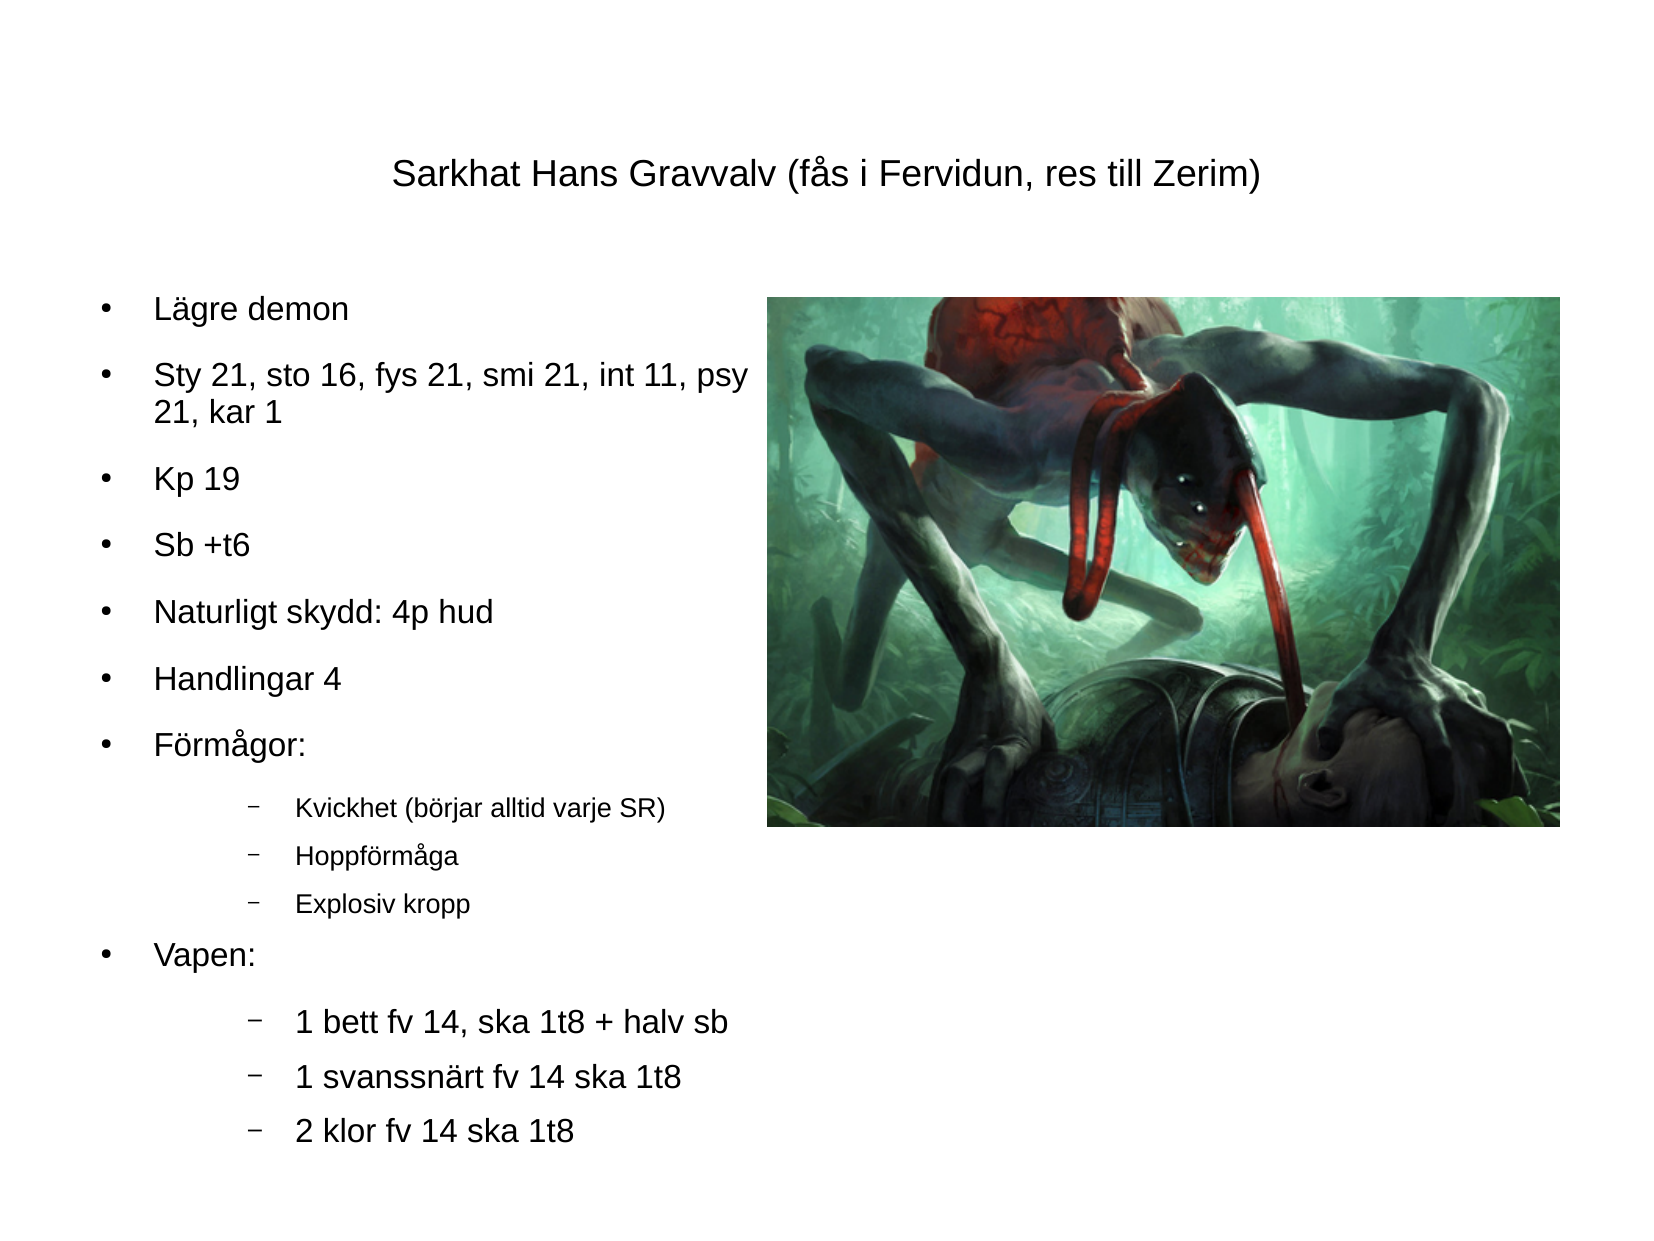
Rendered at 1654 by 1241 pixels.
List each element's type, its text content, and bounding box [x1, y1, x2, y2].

picture [767, 297, 1560, 827]
list Lägre demon Sty 21, sto 16, fys 21, smi 21, int 11, psy 21, kar 1 Kp 19 Sb +t6 Naturligt skydd: 4p hud Handlingar 4 Förmågor: Kvickhet (börjar alltid varje SR) Hoppförmåga Explosiv kropp Vapen: 1 bett fv 14, ska 1t8 + halv sb 1 svanssnärt fv 14 ska 1t8 2 klor fv 14 ska 1t8 [82, 290, 768, 1153]
title Sarkhat Hans Gravvalv (fås i Fervidun, res till Zerim) [82, 49, 1571, 257]
